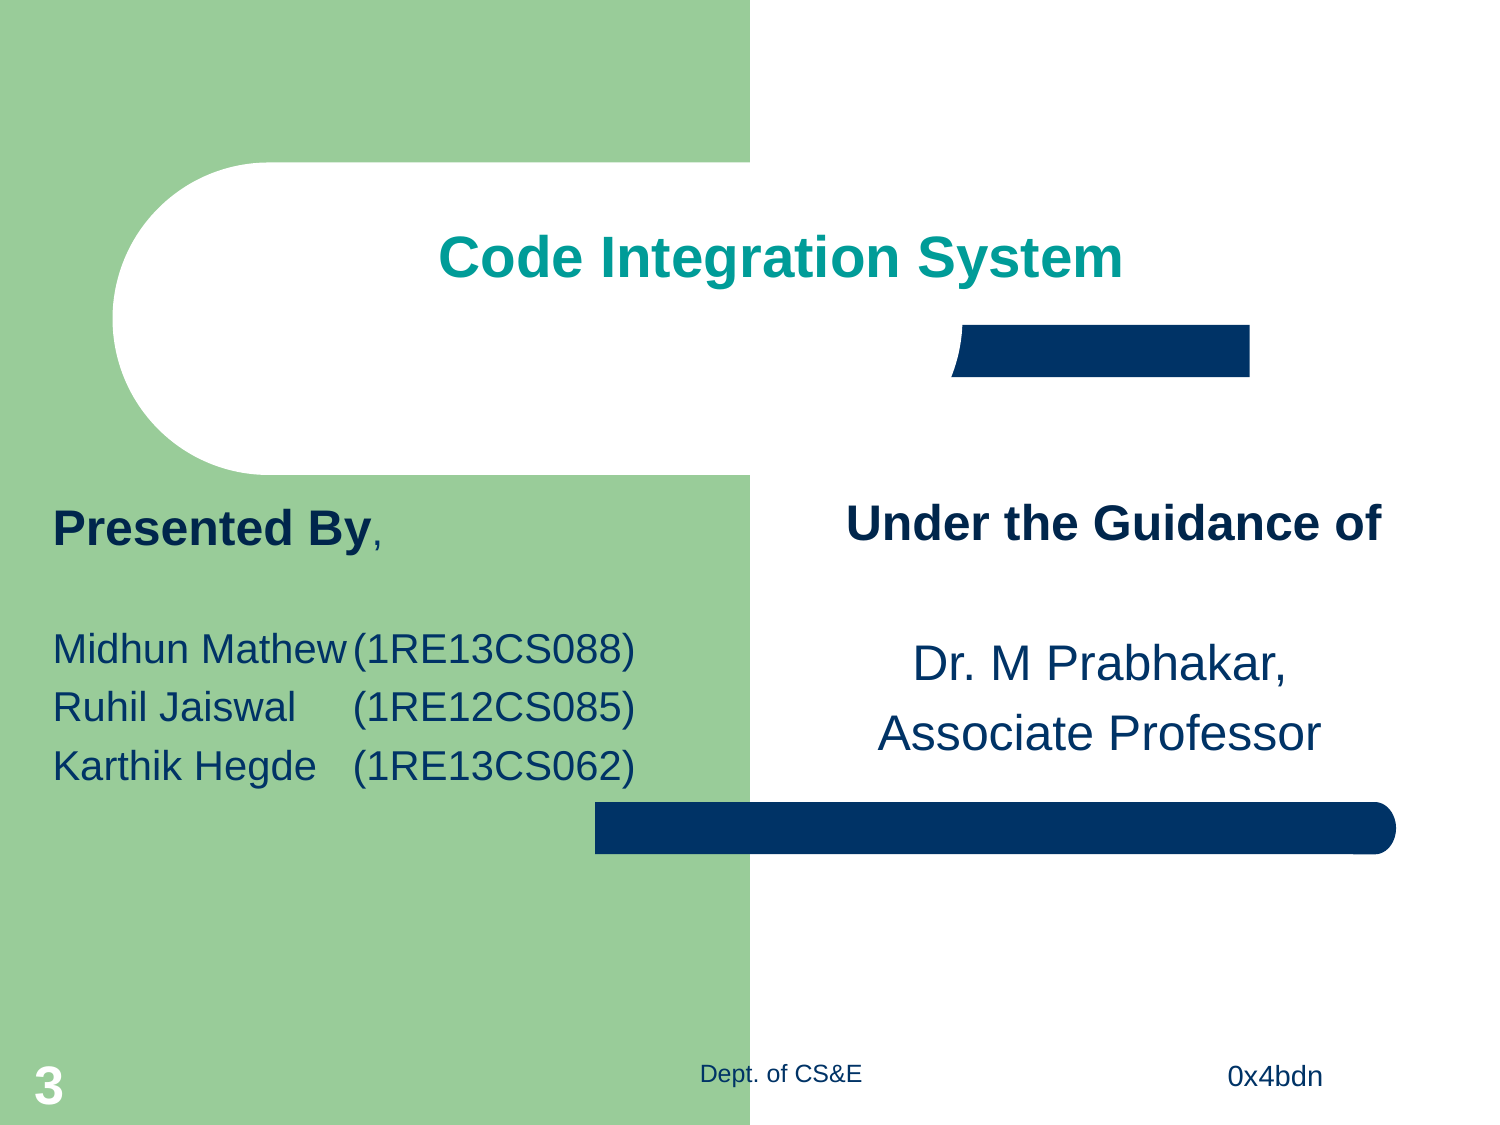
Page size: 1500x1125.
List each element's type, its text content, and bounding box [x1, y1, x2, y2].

slide_number 0x4bdn [1137, 1050, 1450, 1100]
slide_number <number> [1, 1043, 98, 1124]
title Code Integration System [31, 337, 1500, 725]
footer Dept. of CS&E [512, 1050, 1051, 1096]
subtitle Under the Guidance of Dr. M Prabhakar, Associate Professor [750, 545, 1450, 909]
text_box Presented By, Midhun Mathew (1RE13CS088) Ruhil Jaiswal (1RE12CS085) Karthik Hegde (1RE13CS062) [37, 487, 713, 1125]
